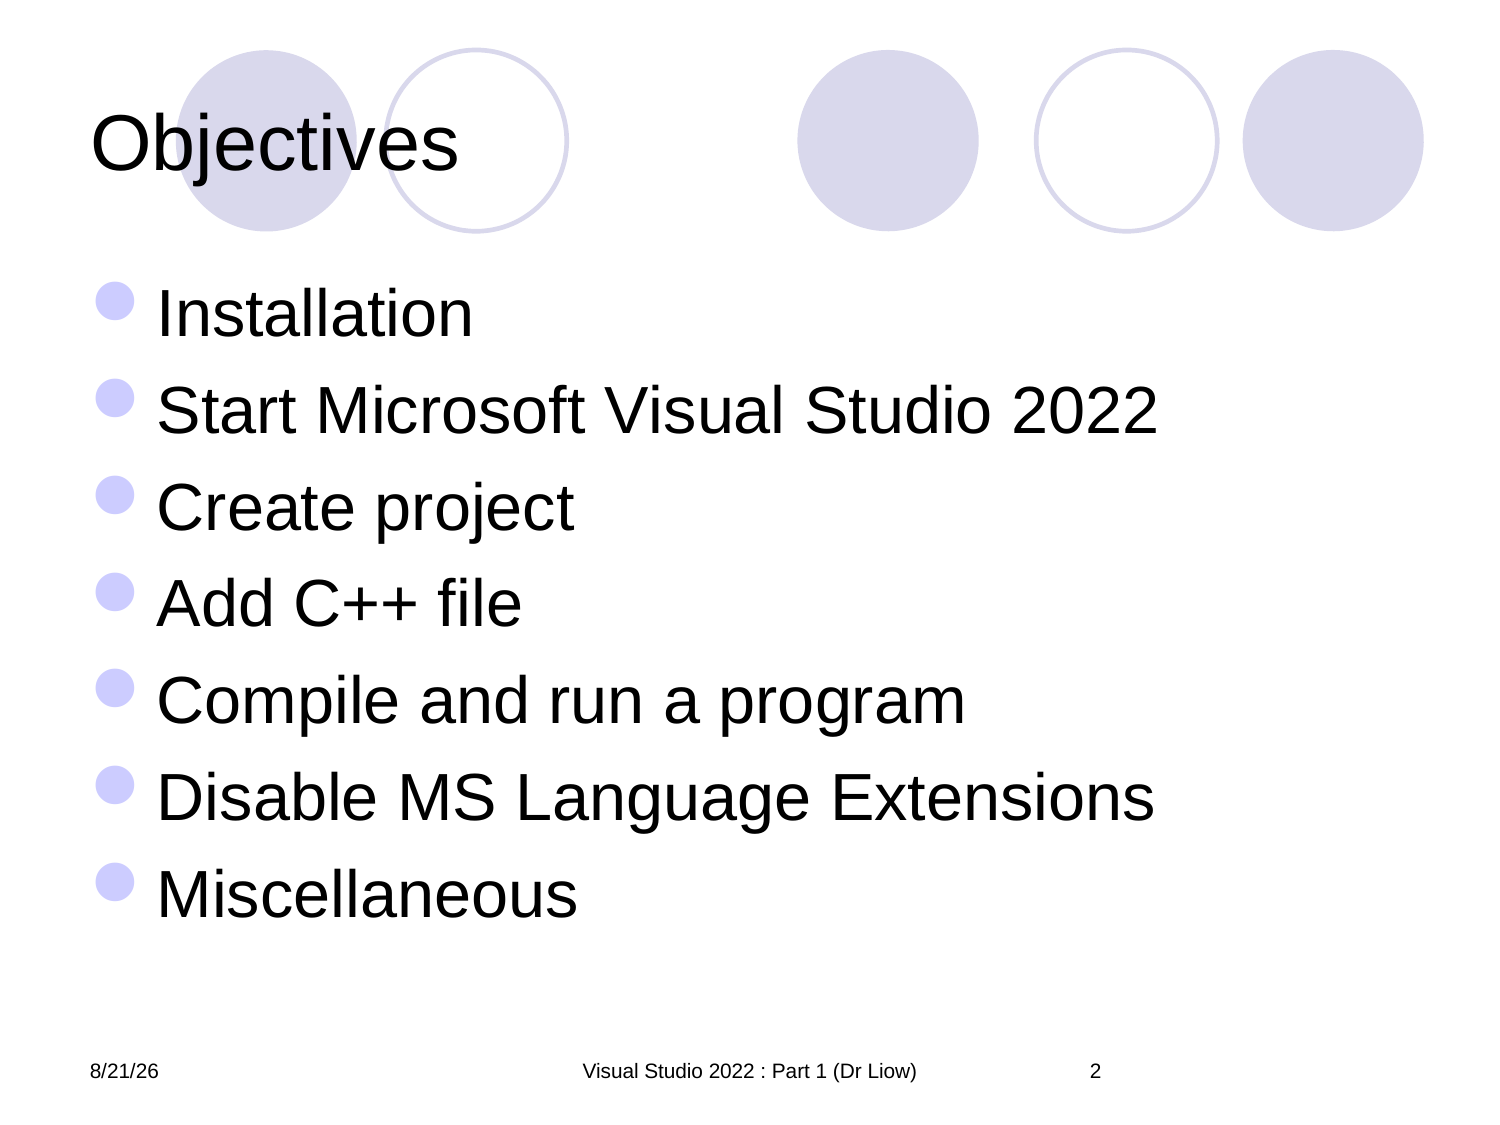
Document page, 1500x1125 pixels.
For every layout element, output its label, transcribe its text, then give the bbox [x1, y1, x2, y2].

text_box <number> [1074, 1049, 1426, 1101]
text_box Visual Studio 2022 : Part 1 (Dr Liow) [512, 1049, 988, 1101]
text_box 1/11/22 [74, 1049, 426, 1101]
list Installation Start Microsoft Visual Studio 2022 Create project Add C++ file Compile and run a program Disable MS Language Extensions Miscellaneous [75, 262, 1426, 1006]
title Objectives [75, 45, 1426, 233]
